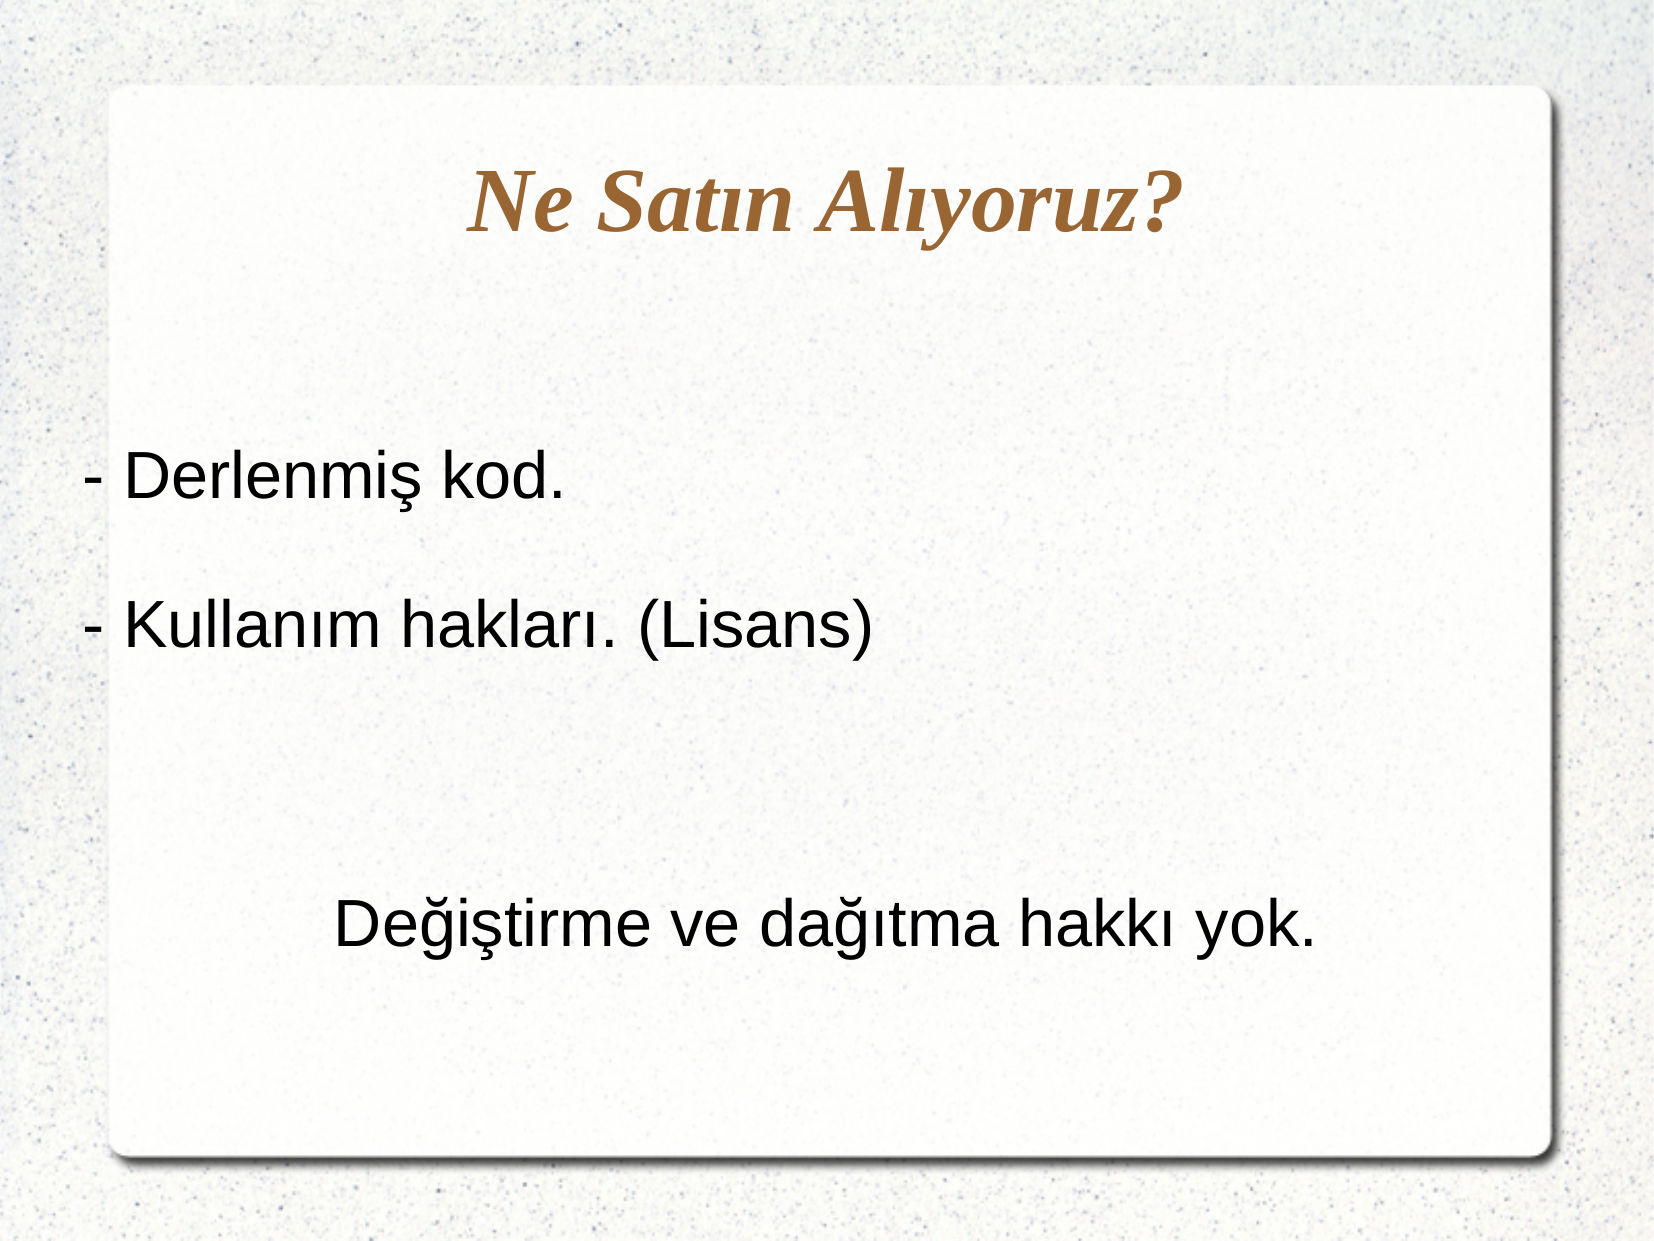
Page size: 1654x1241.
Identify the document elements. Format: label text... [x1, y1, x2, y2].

subtitle - Derlenmiş kod. - Kullanım hakları. (Lisans) Değiştirme ve dağıtma hakkı yok. [82, 290, 1571, 1109]
picture [0, 0, 1654, 1241]
title Ne Satın Alıyoruz? [118, 96, 1536, 290]
